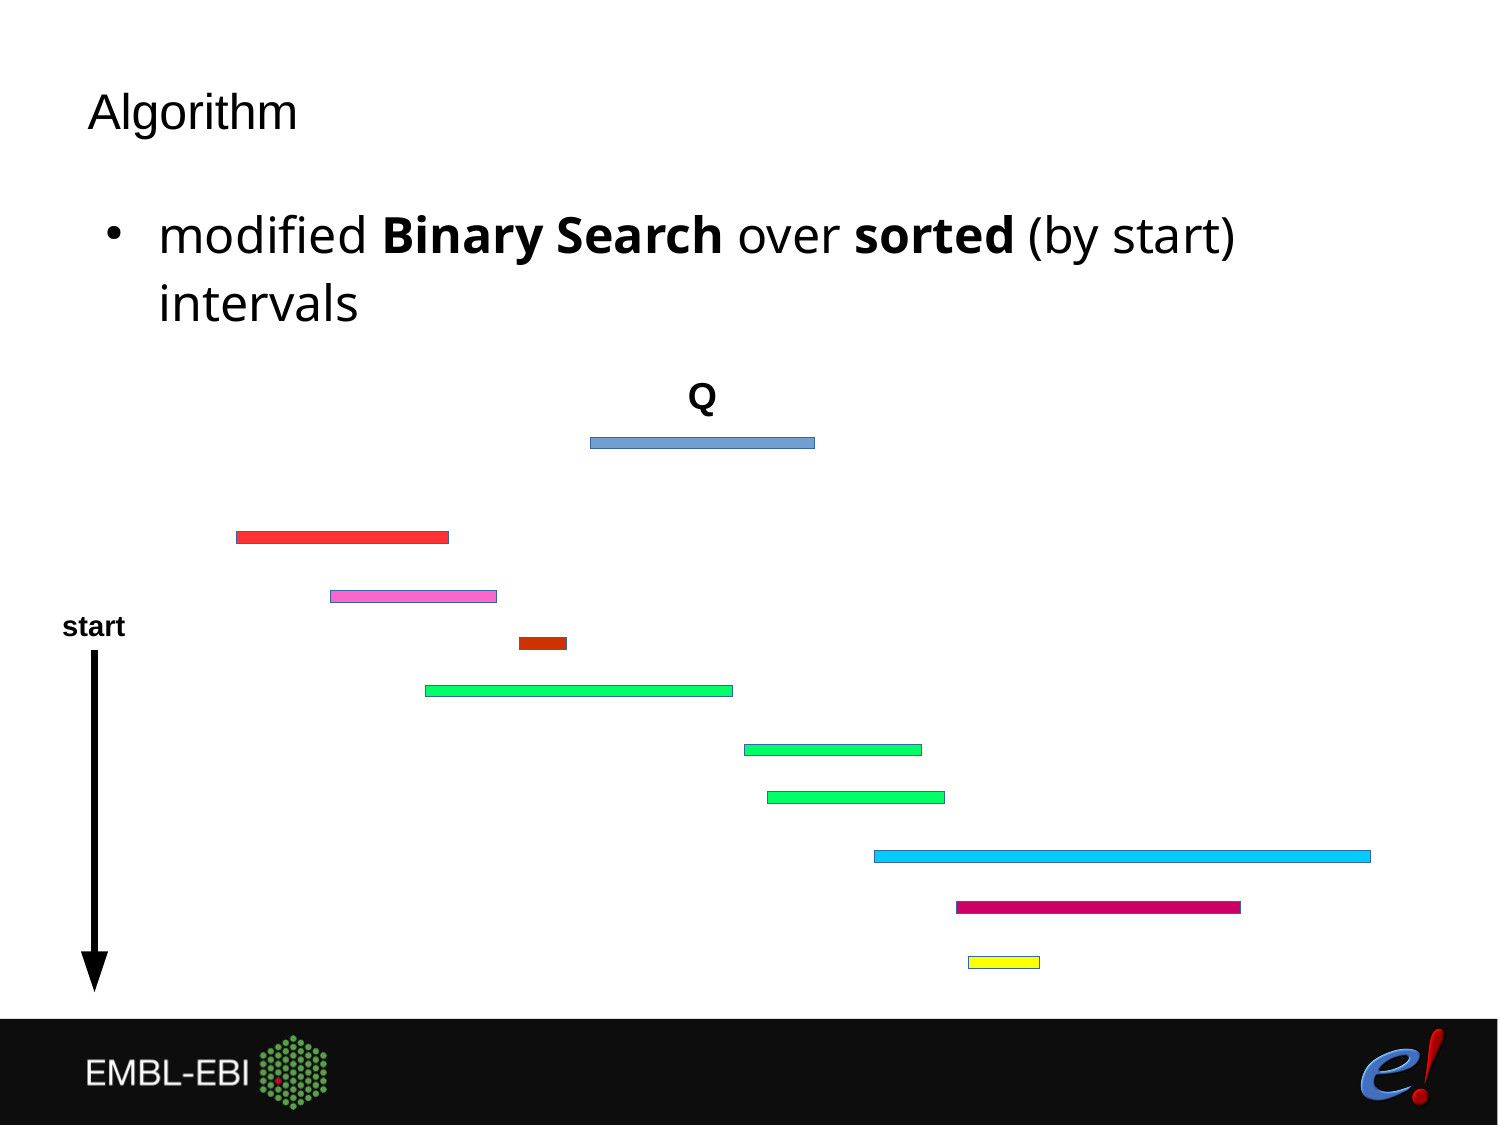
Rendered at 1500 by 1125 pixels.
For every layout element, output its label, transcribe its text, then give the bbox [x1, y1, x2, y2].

text_box Q [673, 368, 733, 426]
text_box [968, 956, 1040, 969]
list modified Binary Search over sorted (by start) intervals [87, 200, 1425, 914]
text_box [767, 791, 945, 804]
title Algorithm [87, 50, 1425, 175]
picture [87, 1035, 327, 1110]
text_box [236, 531, 449, 544]
text_box [425, 685, 733, 697]
text_box [590, 437, 815, 449]
picture [1357, 1026, 1448, 1112]
text_box [330, 590, 497, 603]
text_box start [47, 602, 141, 650]
text_box [956, 901, 1241, 914]
text_box [874, 850, 1371, 863]
text_box [744, 744, 922, 756]
text_box [519, 637, 567, 650]
